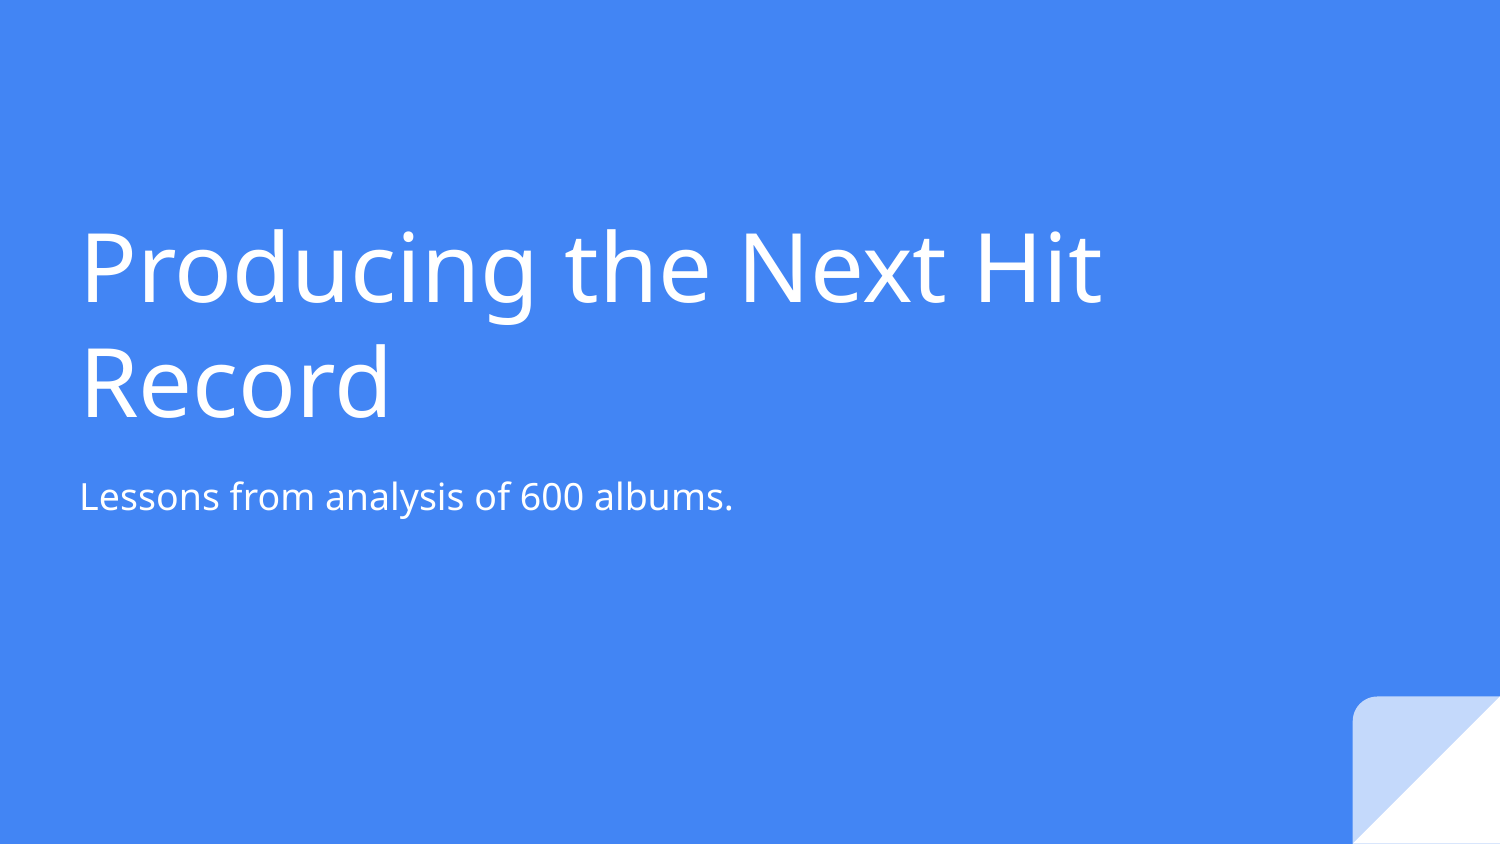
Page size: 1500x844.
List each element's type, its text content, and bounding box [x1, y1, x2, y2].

title Producing the Next Hit Record [64, 298, 1413, 452]
subtitle Lessons from analysis of 600 albums. [64, 457, 1413, 529]
